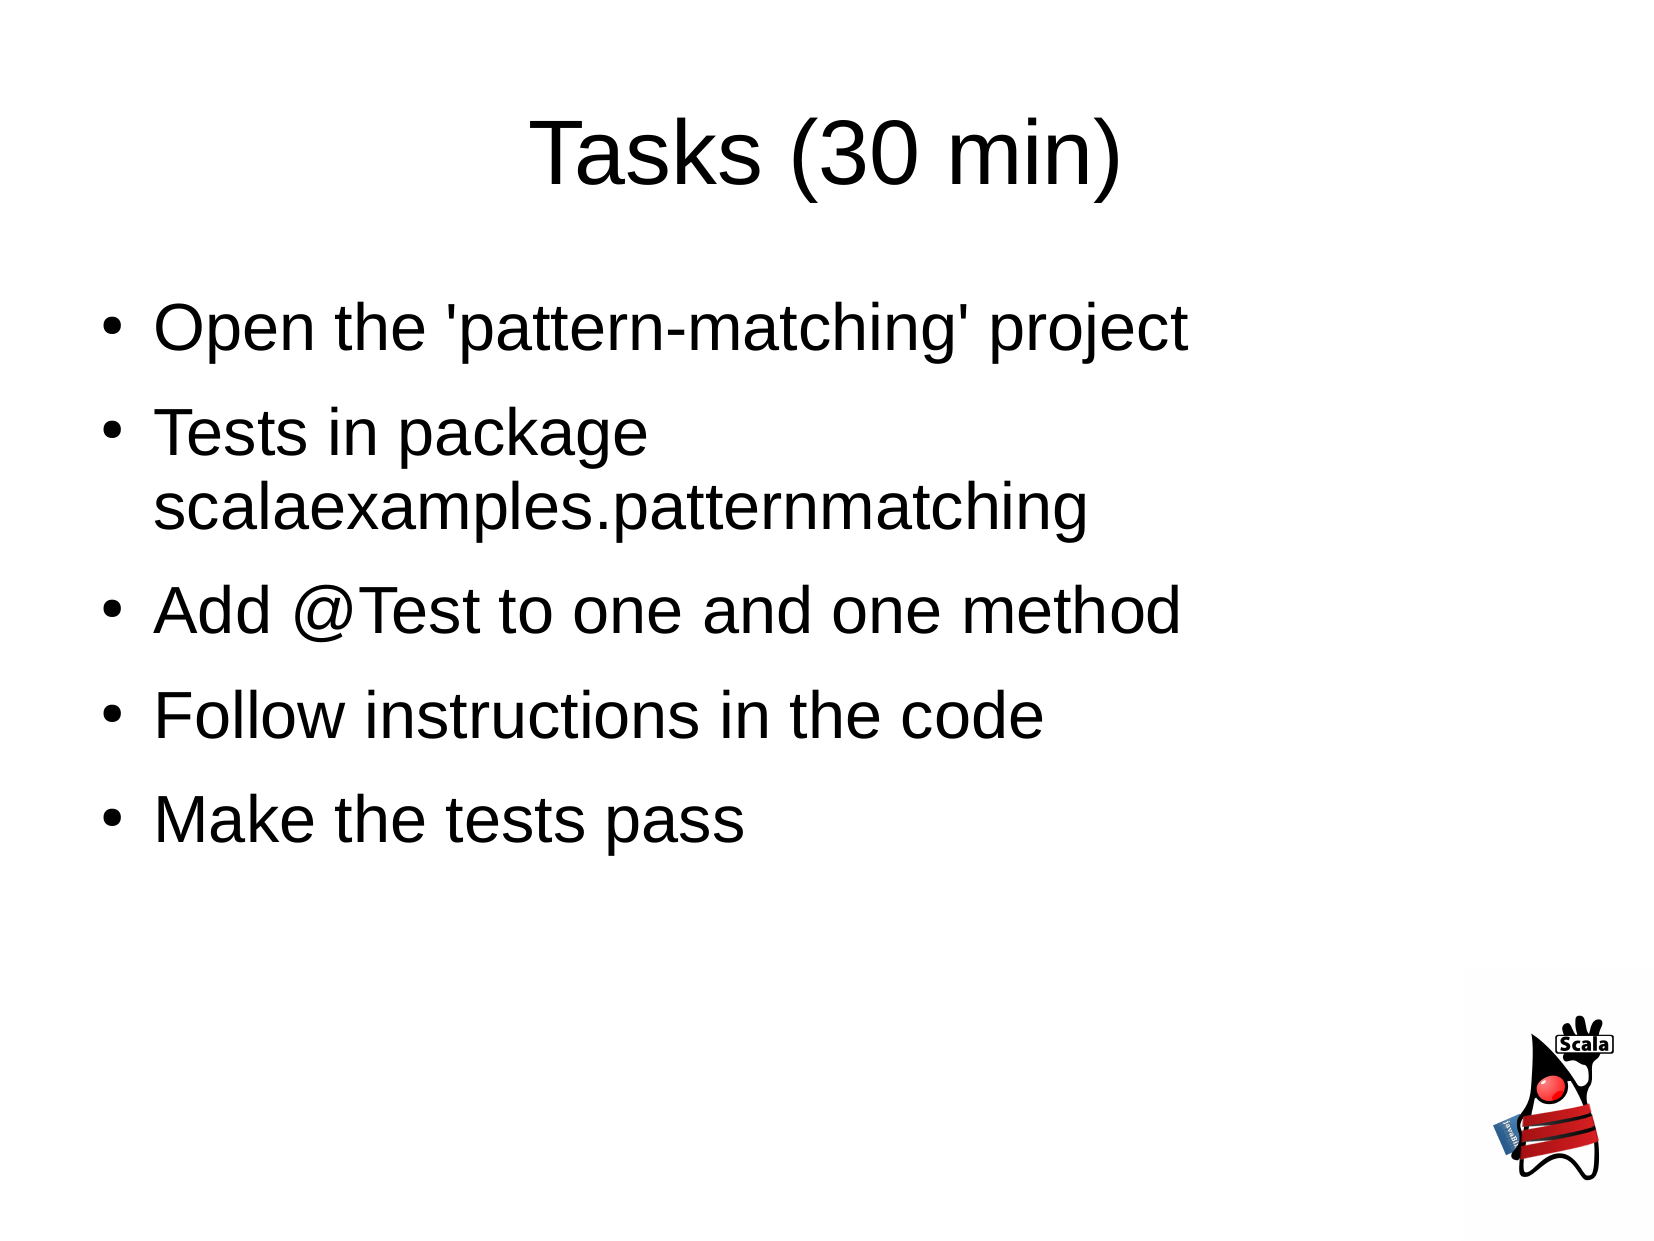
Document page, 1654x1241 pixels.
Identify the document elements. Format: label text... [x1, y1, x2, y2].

picture [1462, 969, 1654, 1241]
list Open the 'pattern-matching' project Tests in package scalaexamples.patternmatching Add @Test to one and one method Follow instructions in the code Make the tests pass [82, 290, 1571, 1109]
title Tasks (30 min) [82, 49, 1571, 257]
